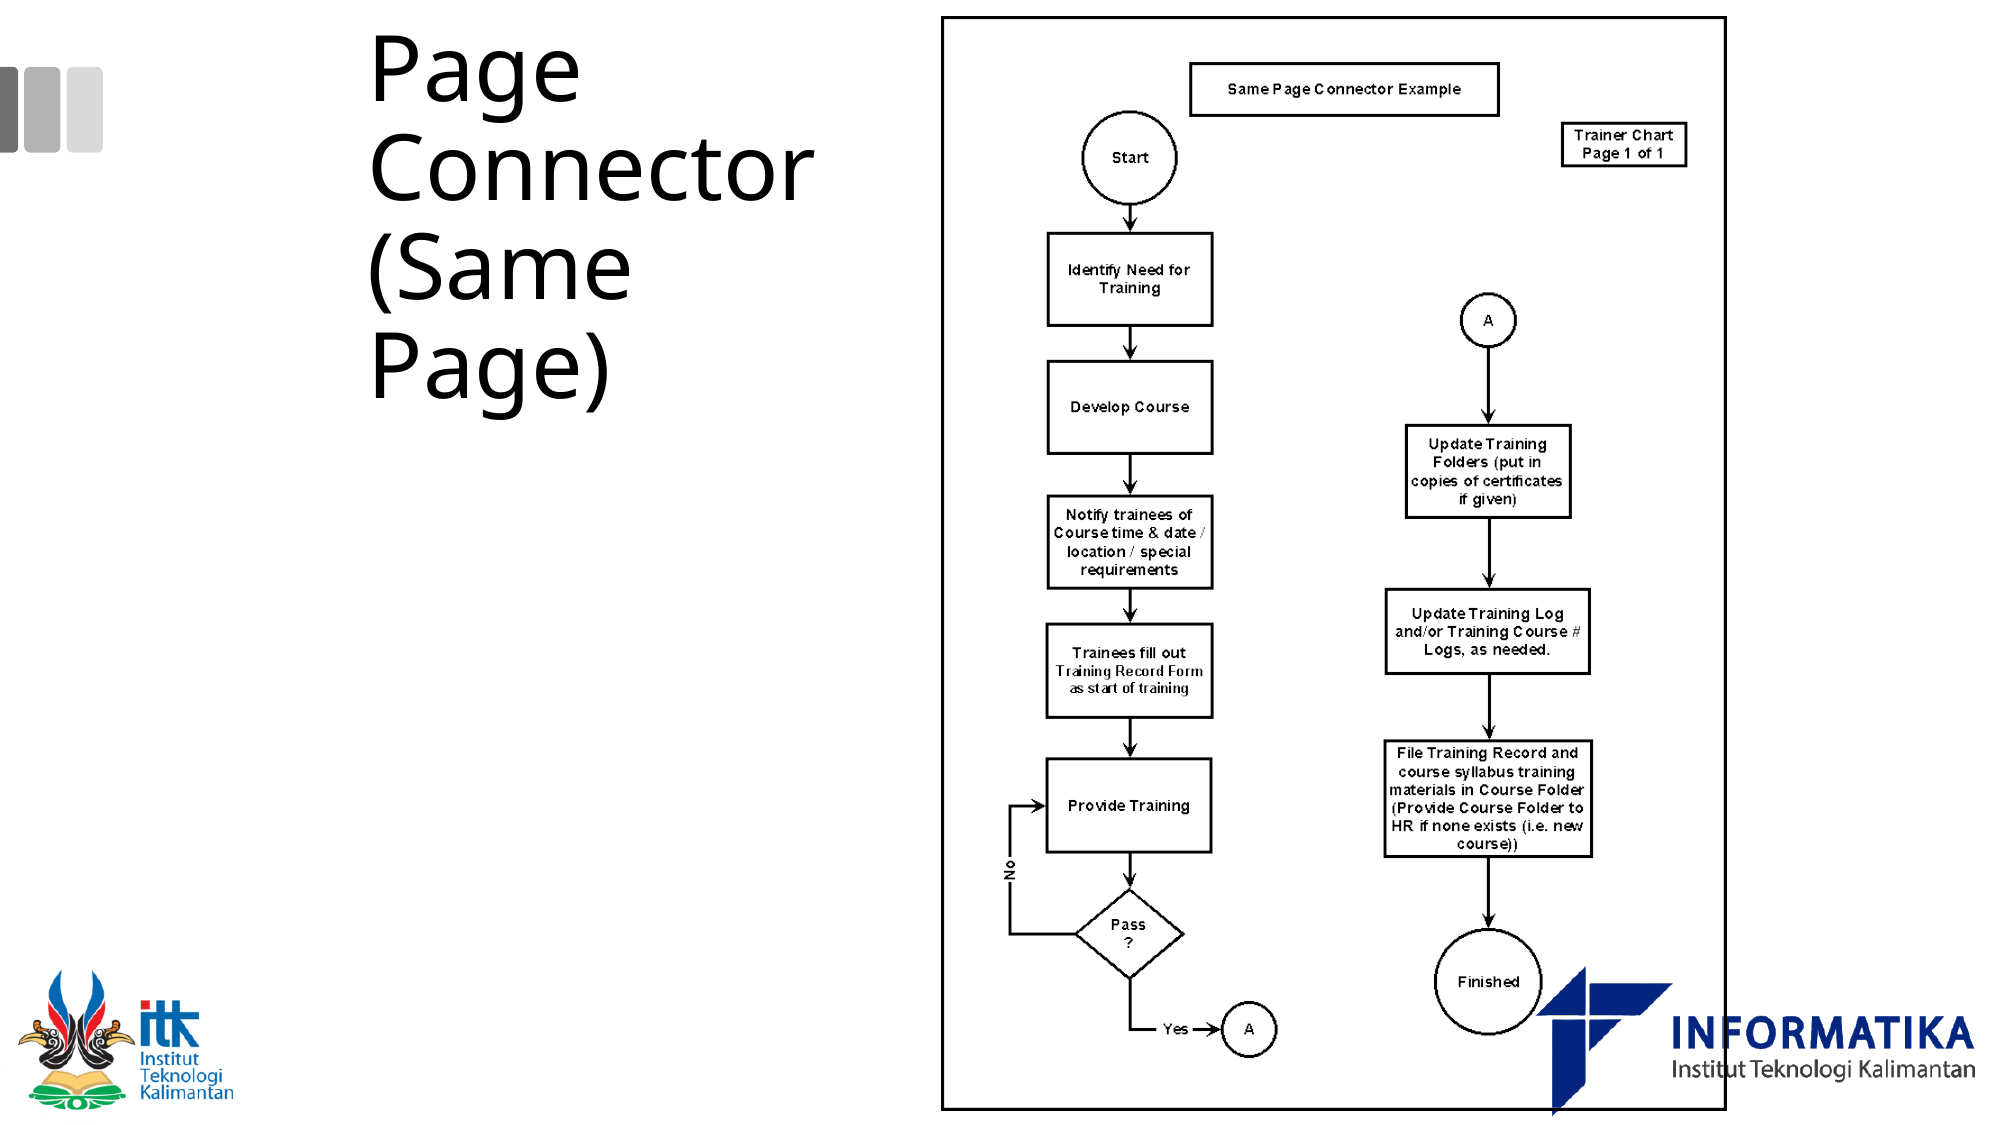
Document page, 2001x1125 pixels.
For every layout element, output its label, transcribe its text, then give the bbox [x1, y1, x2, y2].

title Page Connector (Same Page) [353, 59, 907, 382]
picture [941, 16, 1976, 1118]
picture [0, 935, 252, 1125]
